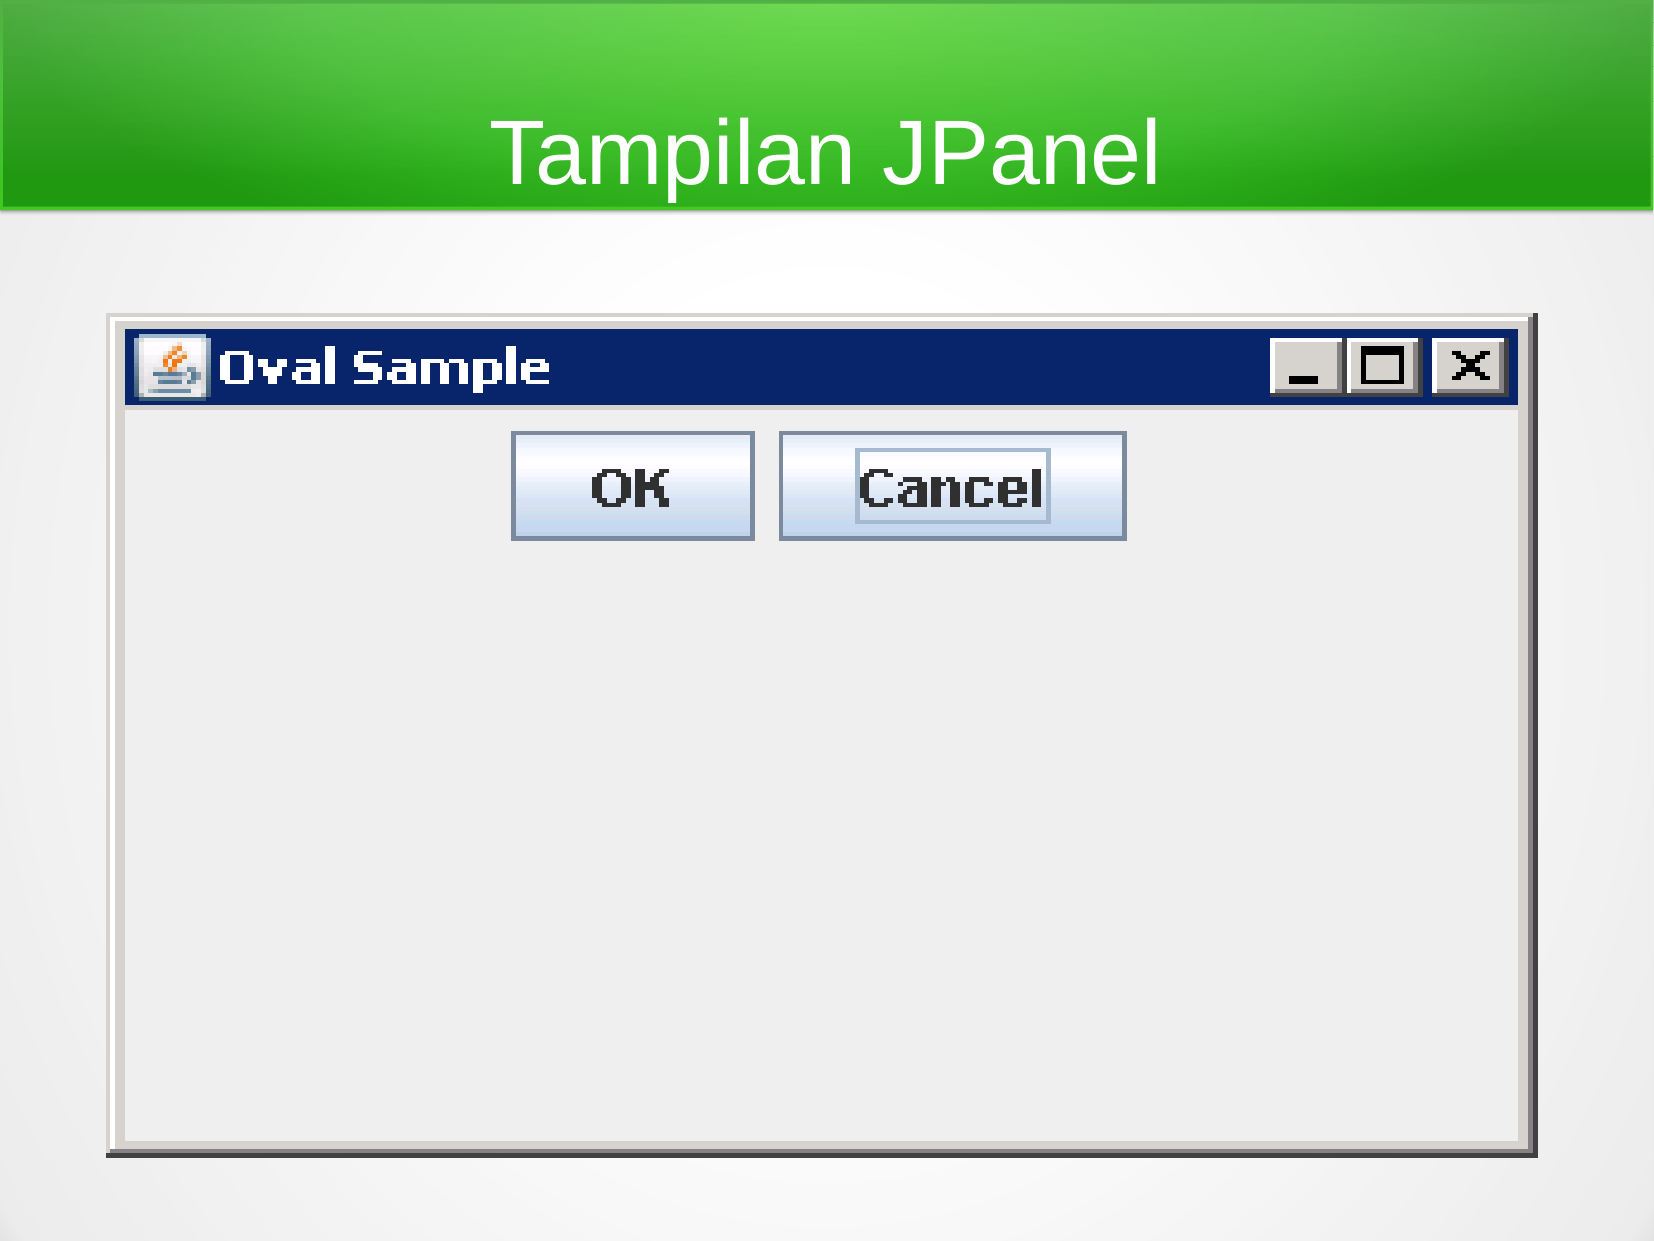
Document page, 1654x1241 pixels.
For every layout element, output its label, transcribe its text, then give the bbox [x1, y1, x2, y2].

title Tampilan JPanel [82, 49, 1571, 257]
picture [106, 313, 1538, 1158]
